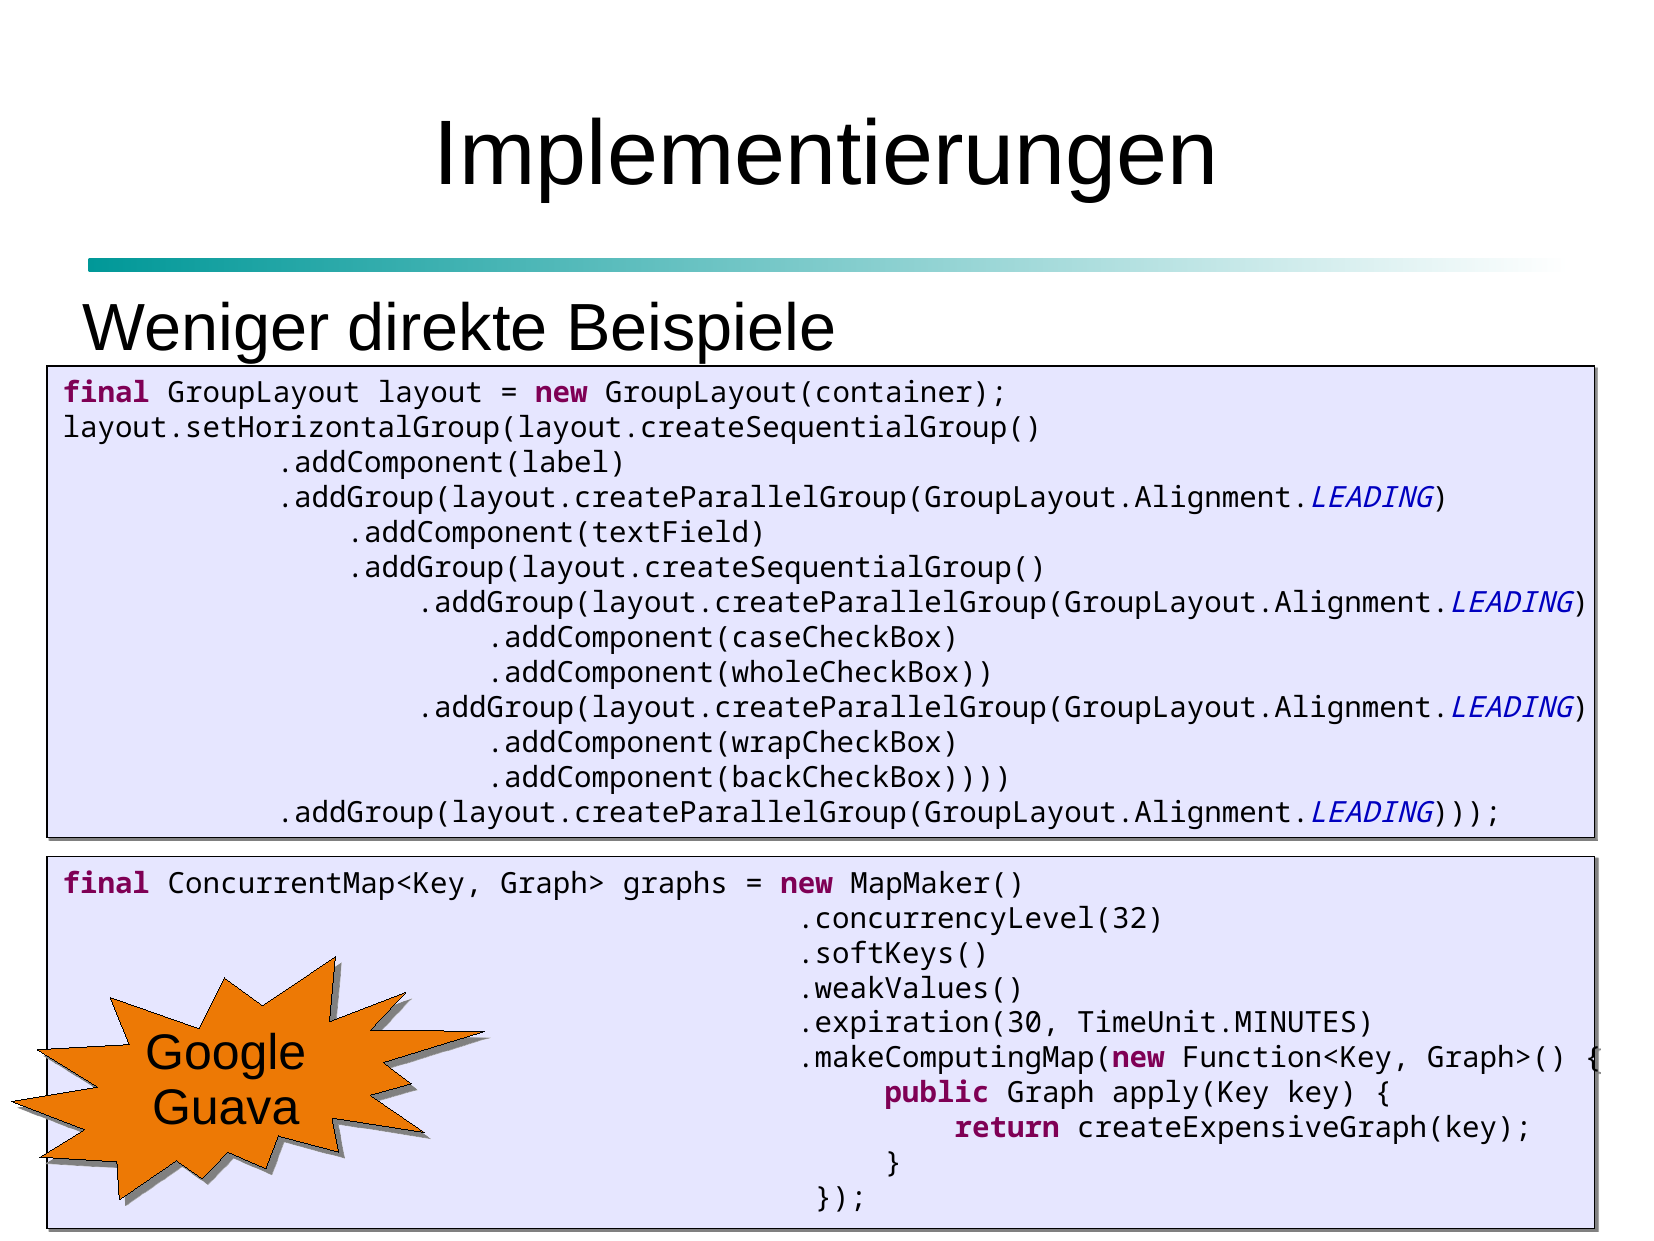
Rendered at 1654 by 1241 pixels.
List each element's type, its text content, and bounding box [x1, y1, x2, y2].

text_box final ConcurrentMap<Key, Graph> graphs = new MapMaker() .concurrencyLevel(32) .softKeys() .weakValues() .expiration(30, TimeUnit.MINUTES) .makeComputingMap(new Function<Key, Graph>() { public Graph apply(Key key) { return createExpensiveGraph(key); } }); [47, 856, 1595, 1229]
text_box Google Guava [11, 956, 485, 1200]
list Weniger direkte Beispiele [82, 290, 1571, 366]
title Implementierungen [82, 56, 1571, 250]
text_box final GroupLayout layout = new GroupLayout(container); layout.setHorizontalGroup(layout.createSequentialGroup() .addComponent(label) .addGroup(layout.createParallelGroup(GroupLayout.Alignment.LEADING) .addComponent(textField) .addGroup(layout.createSequentialGroup() .addGroup(layout.createParallelGroup(GroupLayout.Alignment.LEADING) .addComponent(caseCheckBox) .addComponent(wholeCheckBox)) .addGroup(layout.createParallelGroup(GroupLayout.Alignment.LEADING) .addComponent(wrapCheckBox) .addComponent(backCheckBox)))) .addGroup(layout.createParallelGroup(GroupLayout.Alignment.LEADING))); [47, 366, 1595, 838]
